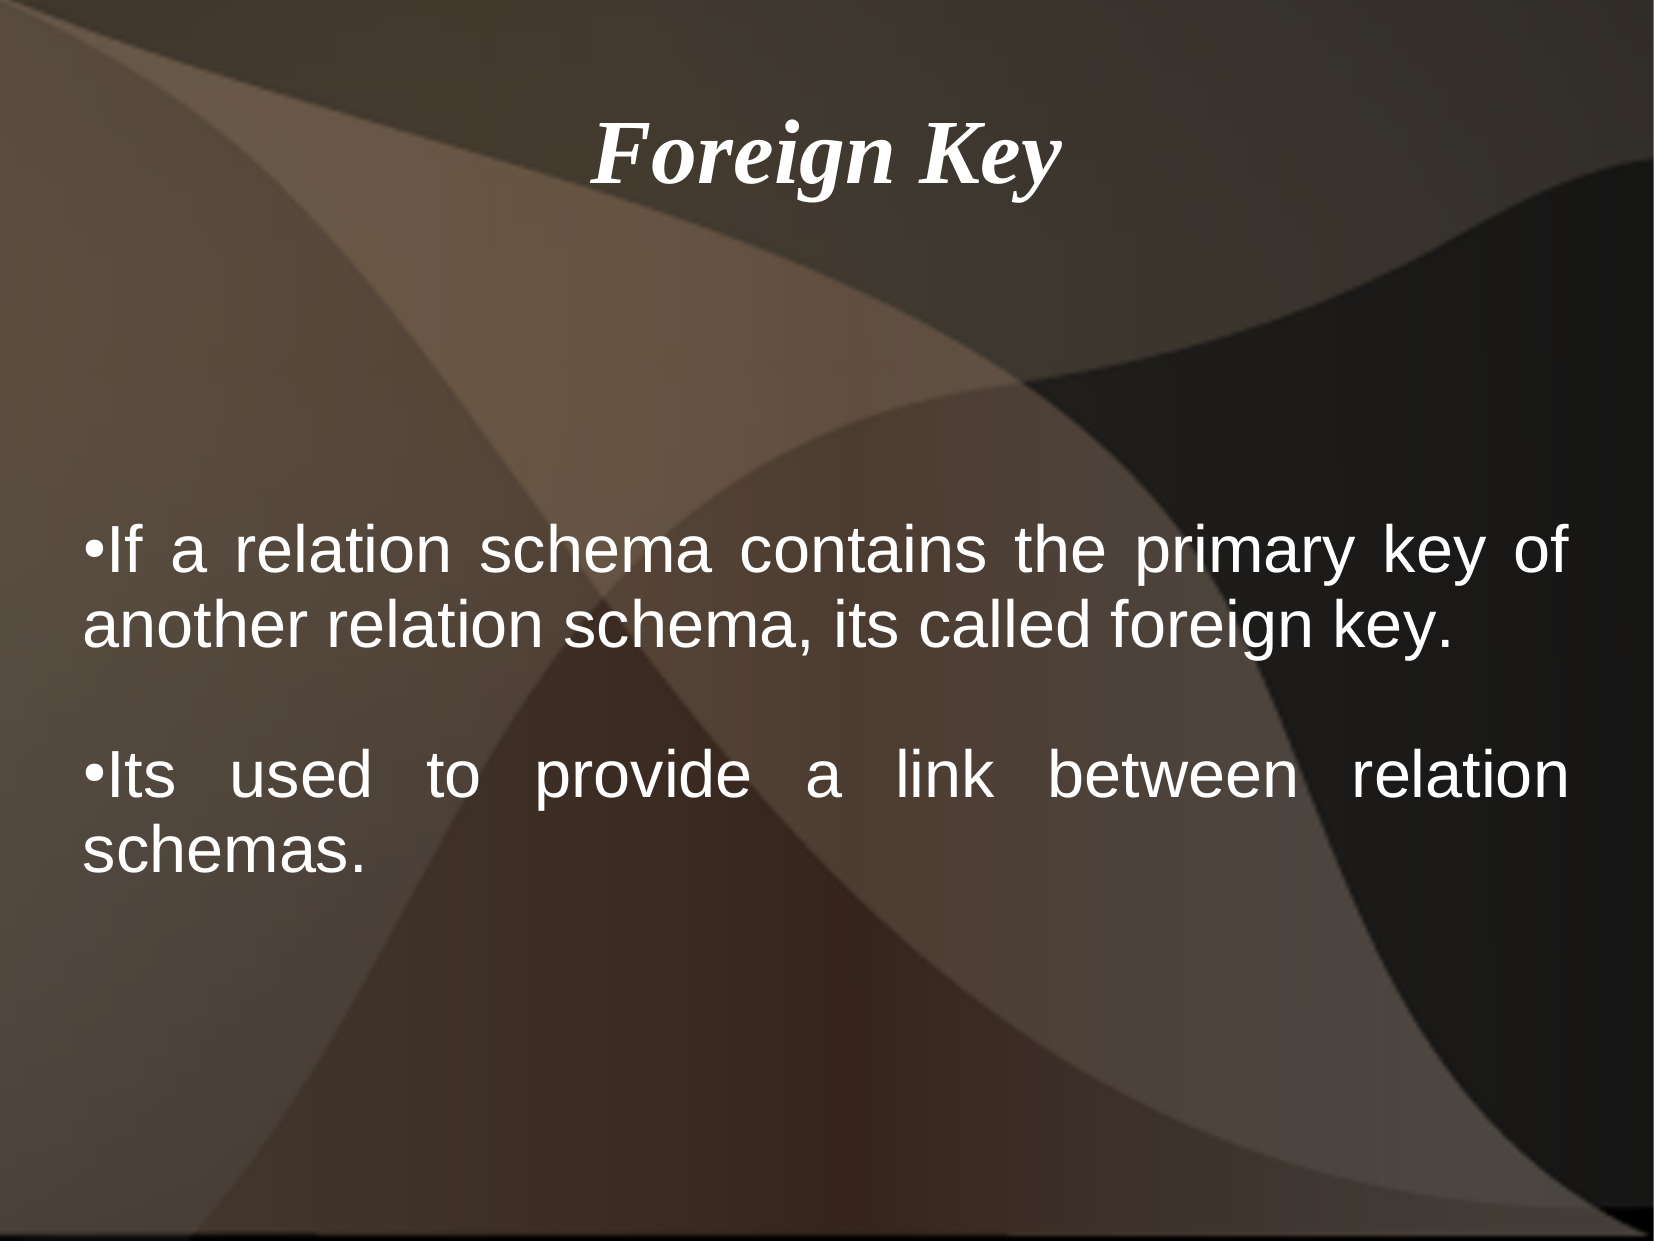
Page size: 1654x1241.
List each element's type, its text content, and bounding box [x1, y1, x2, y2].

subtitle If a relation schema contains the primary key of another relation schema, its called foreign key. Its used to provide a link between relation schemas. [82, 297, 1571, 1102]
title Foreign Key [82, 56, 1571, 250]
picture [0, 0, 1654, 1241]
